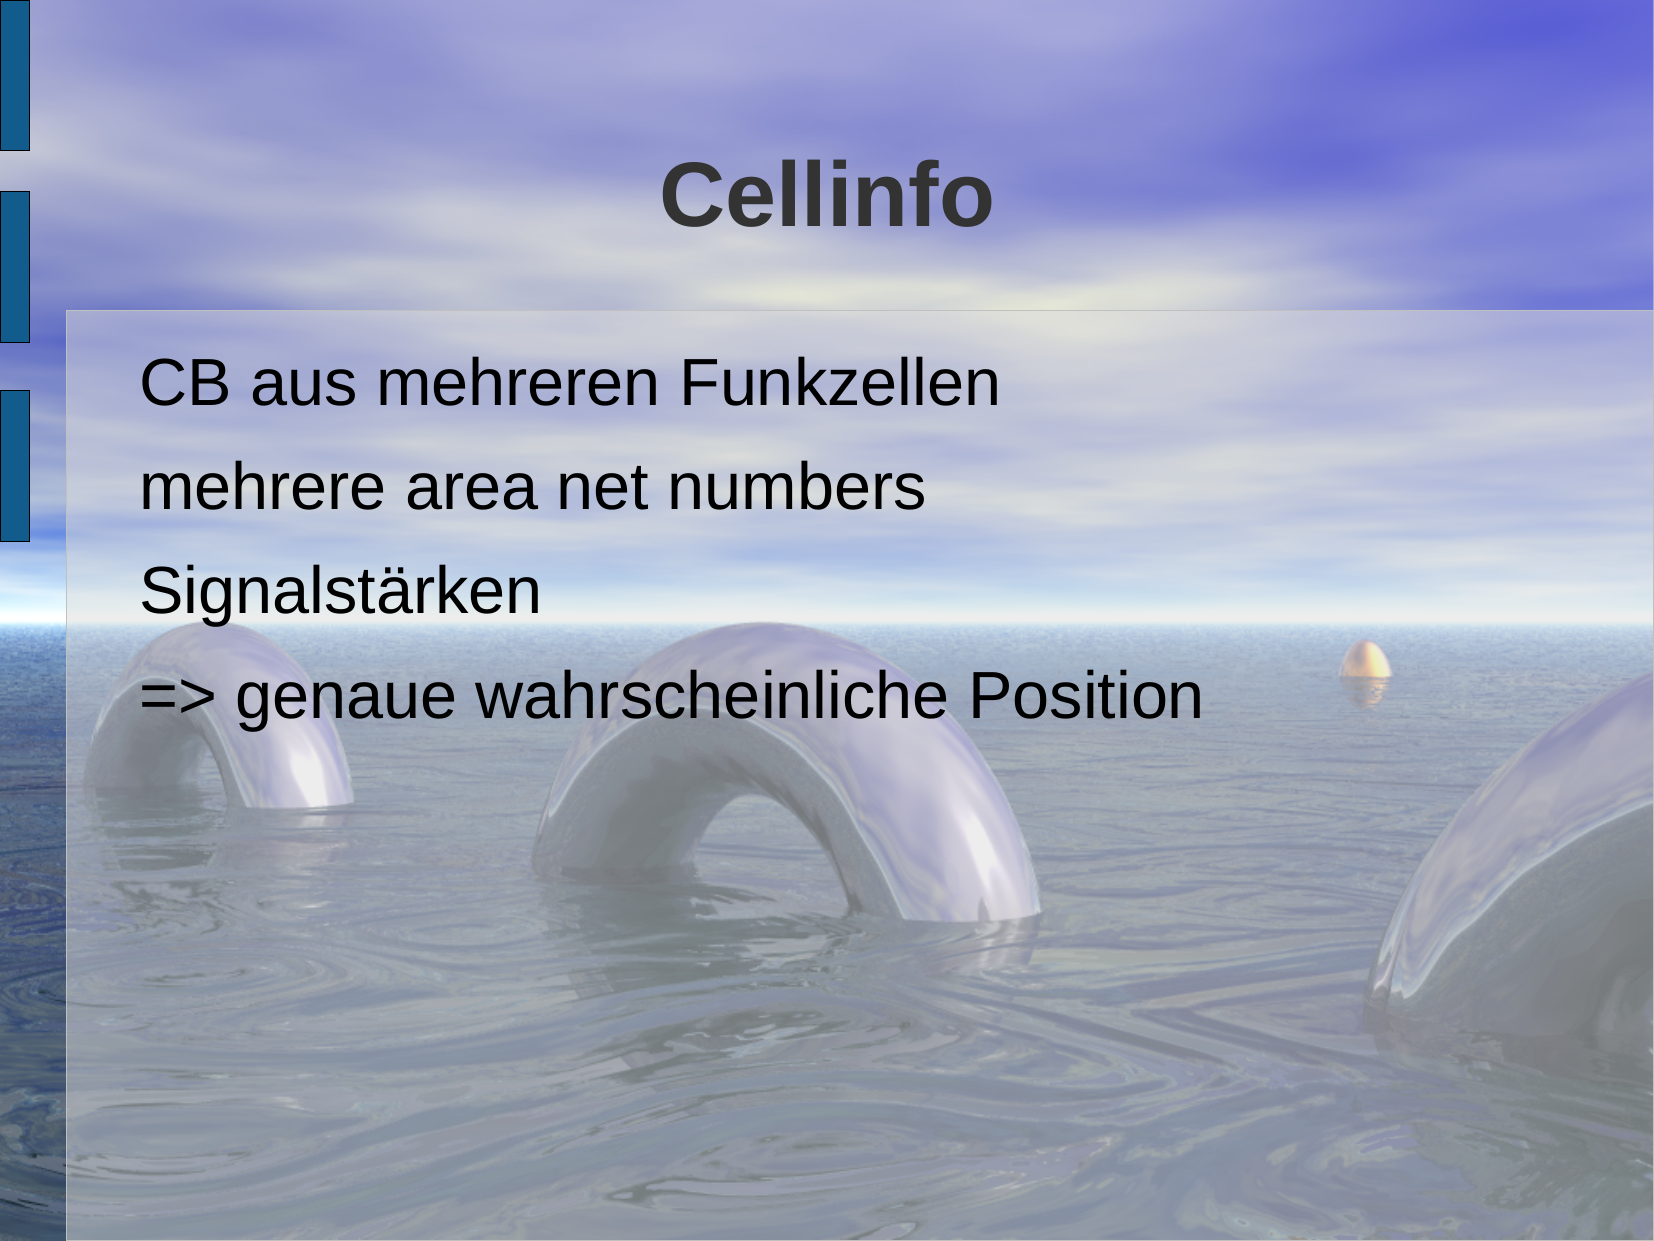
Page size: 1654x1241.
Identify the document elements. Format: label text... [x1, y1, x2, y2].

picture [0, 0, 1654, 1241]
title Cellinfo [121, 91, 1534, 299]
list CB aus mehreren Funkzellen mehrere area net numbers Signalstärken => genaue wahrscheinliche Position [121, 344, 1534, 1127]
